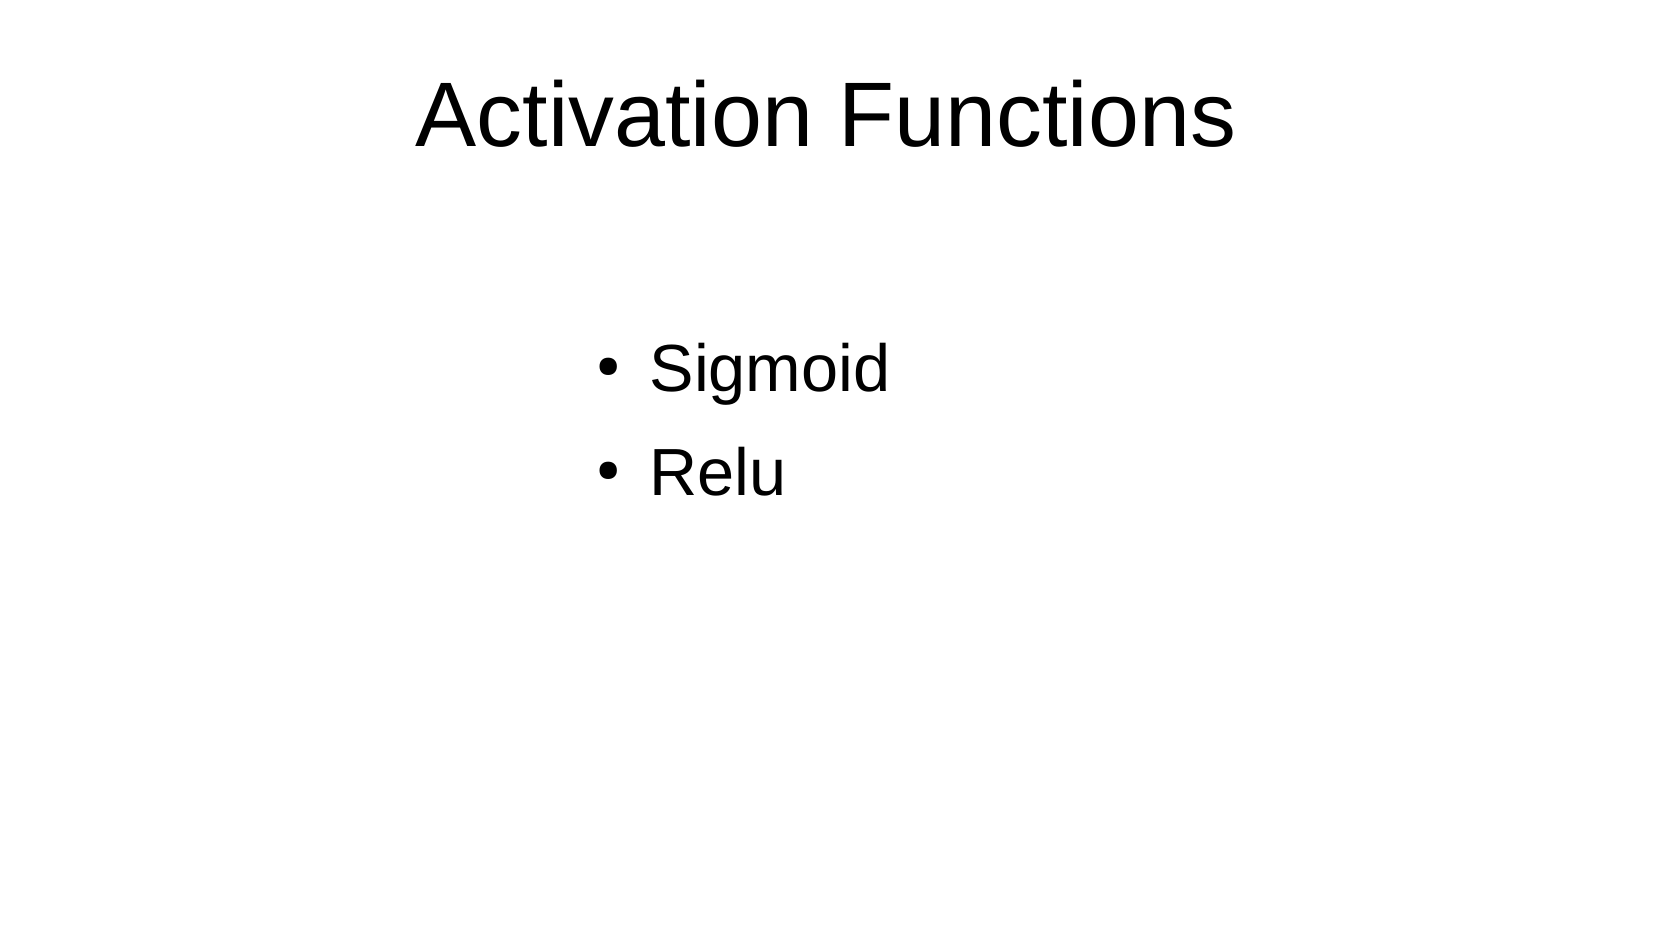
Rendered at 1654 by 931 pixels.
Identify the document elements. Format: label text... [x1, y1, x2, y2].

title Activation Functions [82, 37, 1571, 193]
list Sigmoid Relu [578, 330, 1571, 758]
